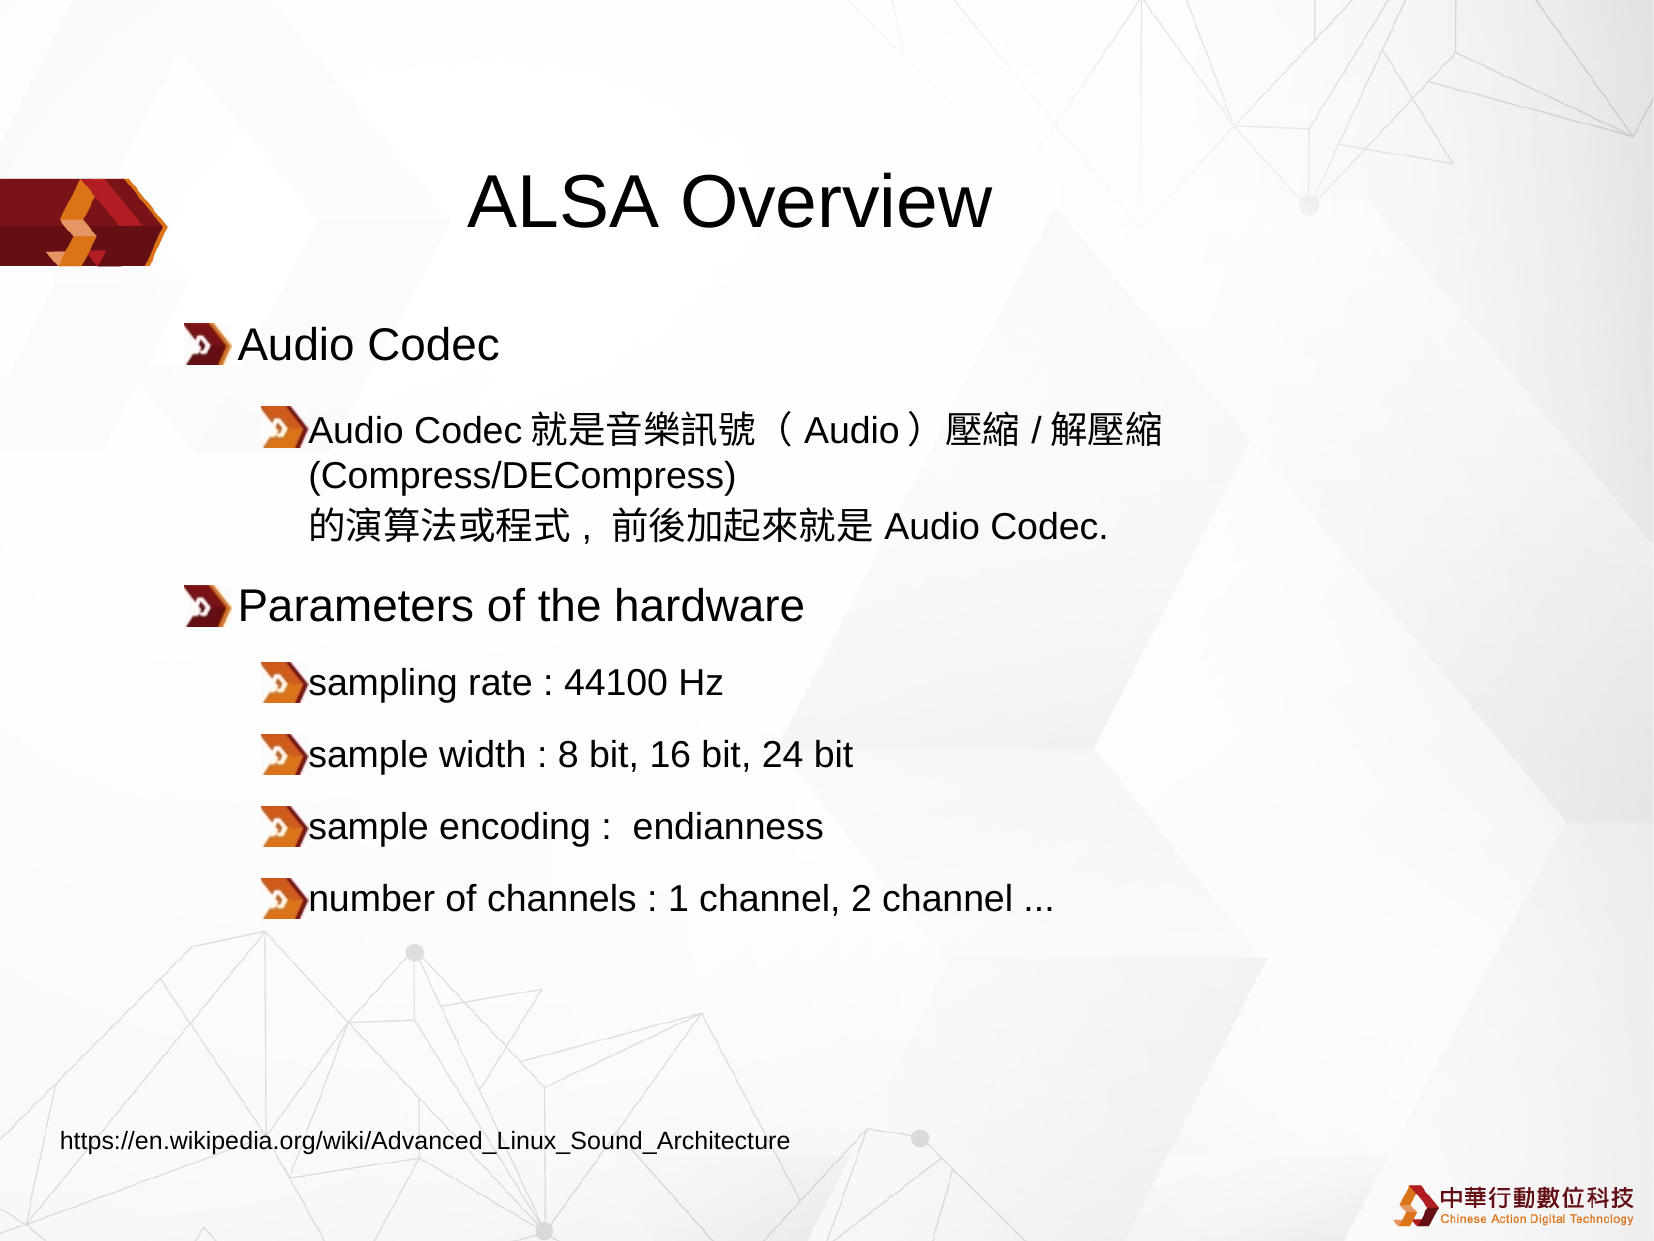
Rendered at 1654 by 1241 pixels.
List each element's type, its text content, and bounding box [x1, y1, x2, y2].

title ALSA Overview [467, 118, 1155, 286]
picture [0, 0, 1654, 1241]
list Audio Codec Audio Codec就是音樂訊號（Audio）壓縮/解壓縮(Compress/DECompress) 的演算法或程式, 前後加起來就是Audio Codec. Parameters of the hardware sampling rate : 44100 Hz sample width : 8 bit, 16 bit, 24 bit sample encoding : endianness number of channels : 1 channel, 2 channel ... [166, 318, 1368, 1038]
text_box https://en.wikipedia.org/wiki/Advanced_Linux_Sound_Architecture [45, 1119, 841, 1196]
